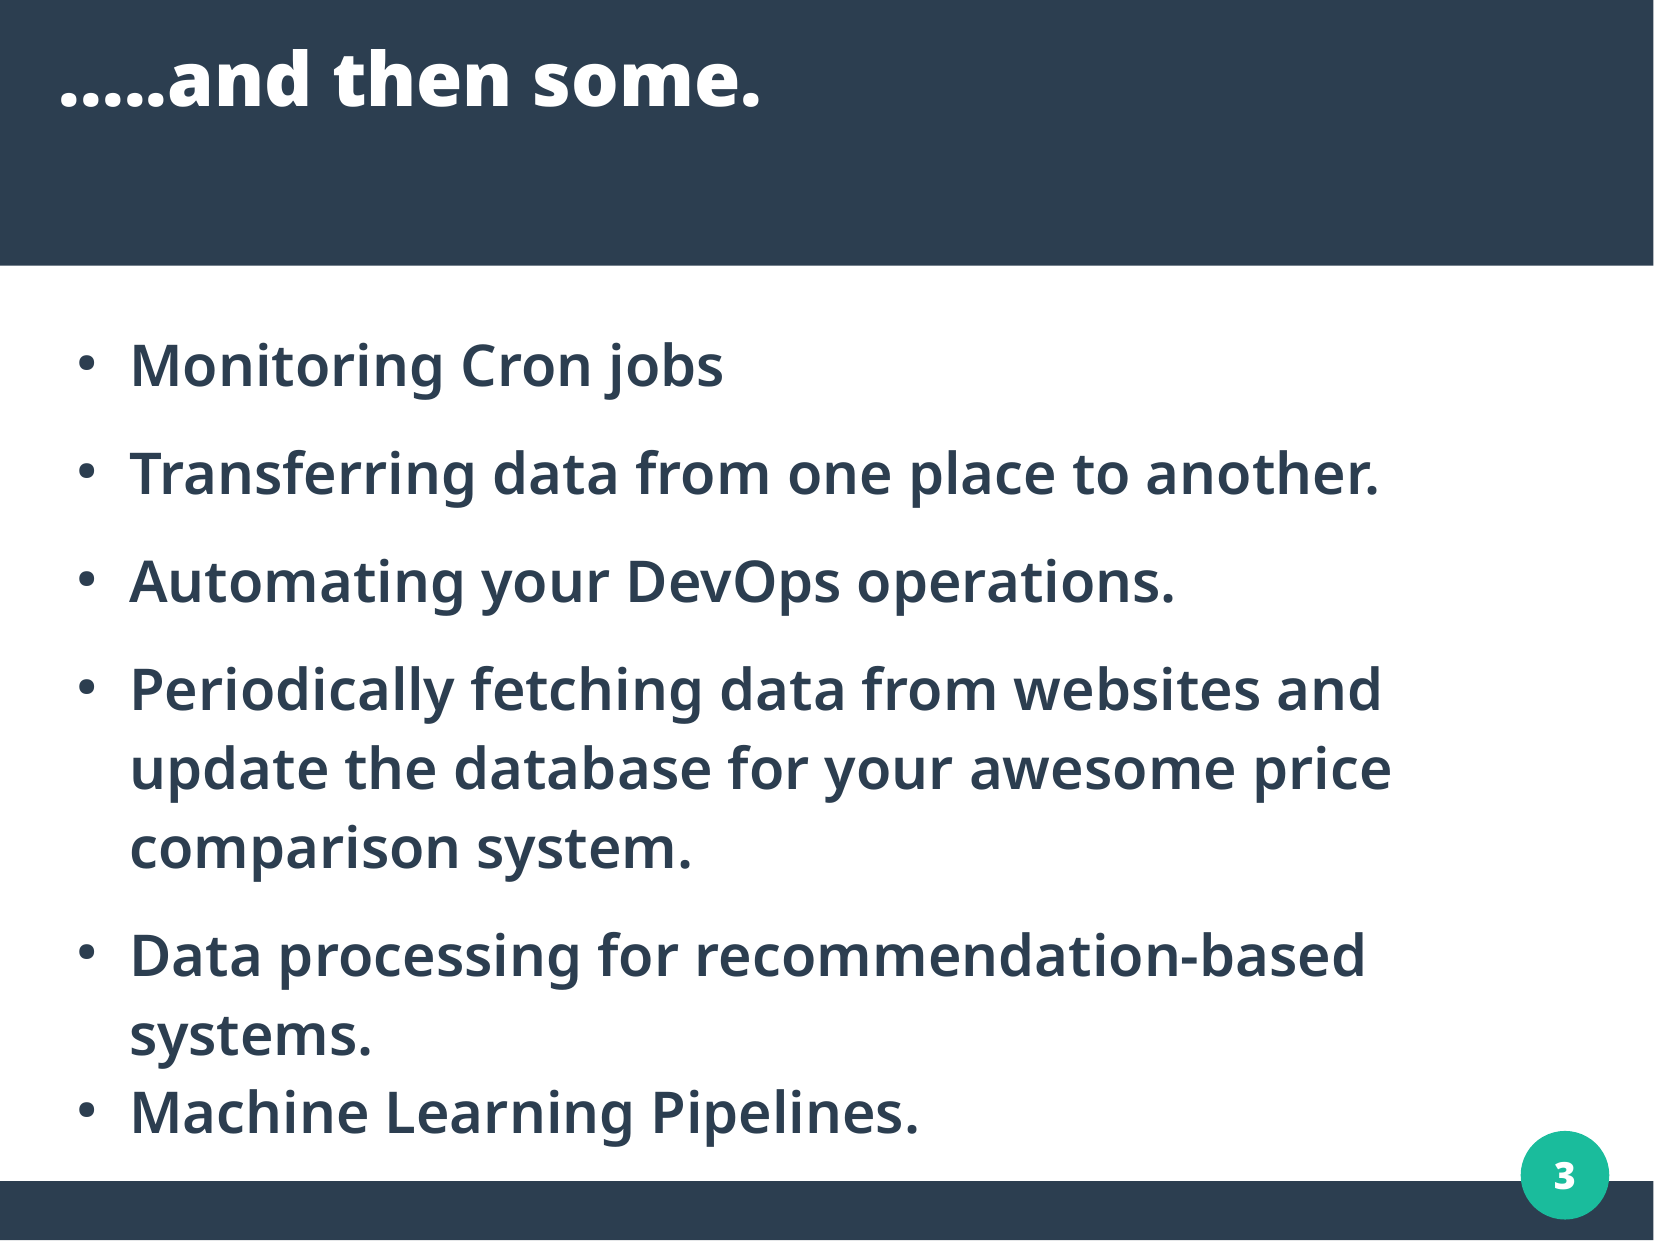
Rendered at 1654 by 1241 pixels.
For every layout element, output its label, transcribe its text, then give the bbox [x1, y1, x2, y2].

list Monitoring Cron jobs Transferring data from one place to another. Automating your DevOps operations. Periodically fetching data from websites and update the database for your awesome price comparison system. Data processing for recommendation-based systems. Machine Learning Pipelines. [59, 324, 1595, 1152]
title .....and then some. [59, 49, 1595, 207]
